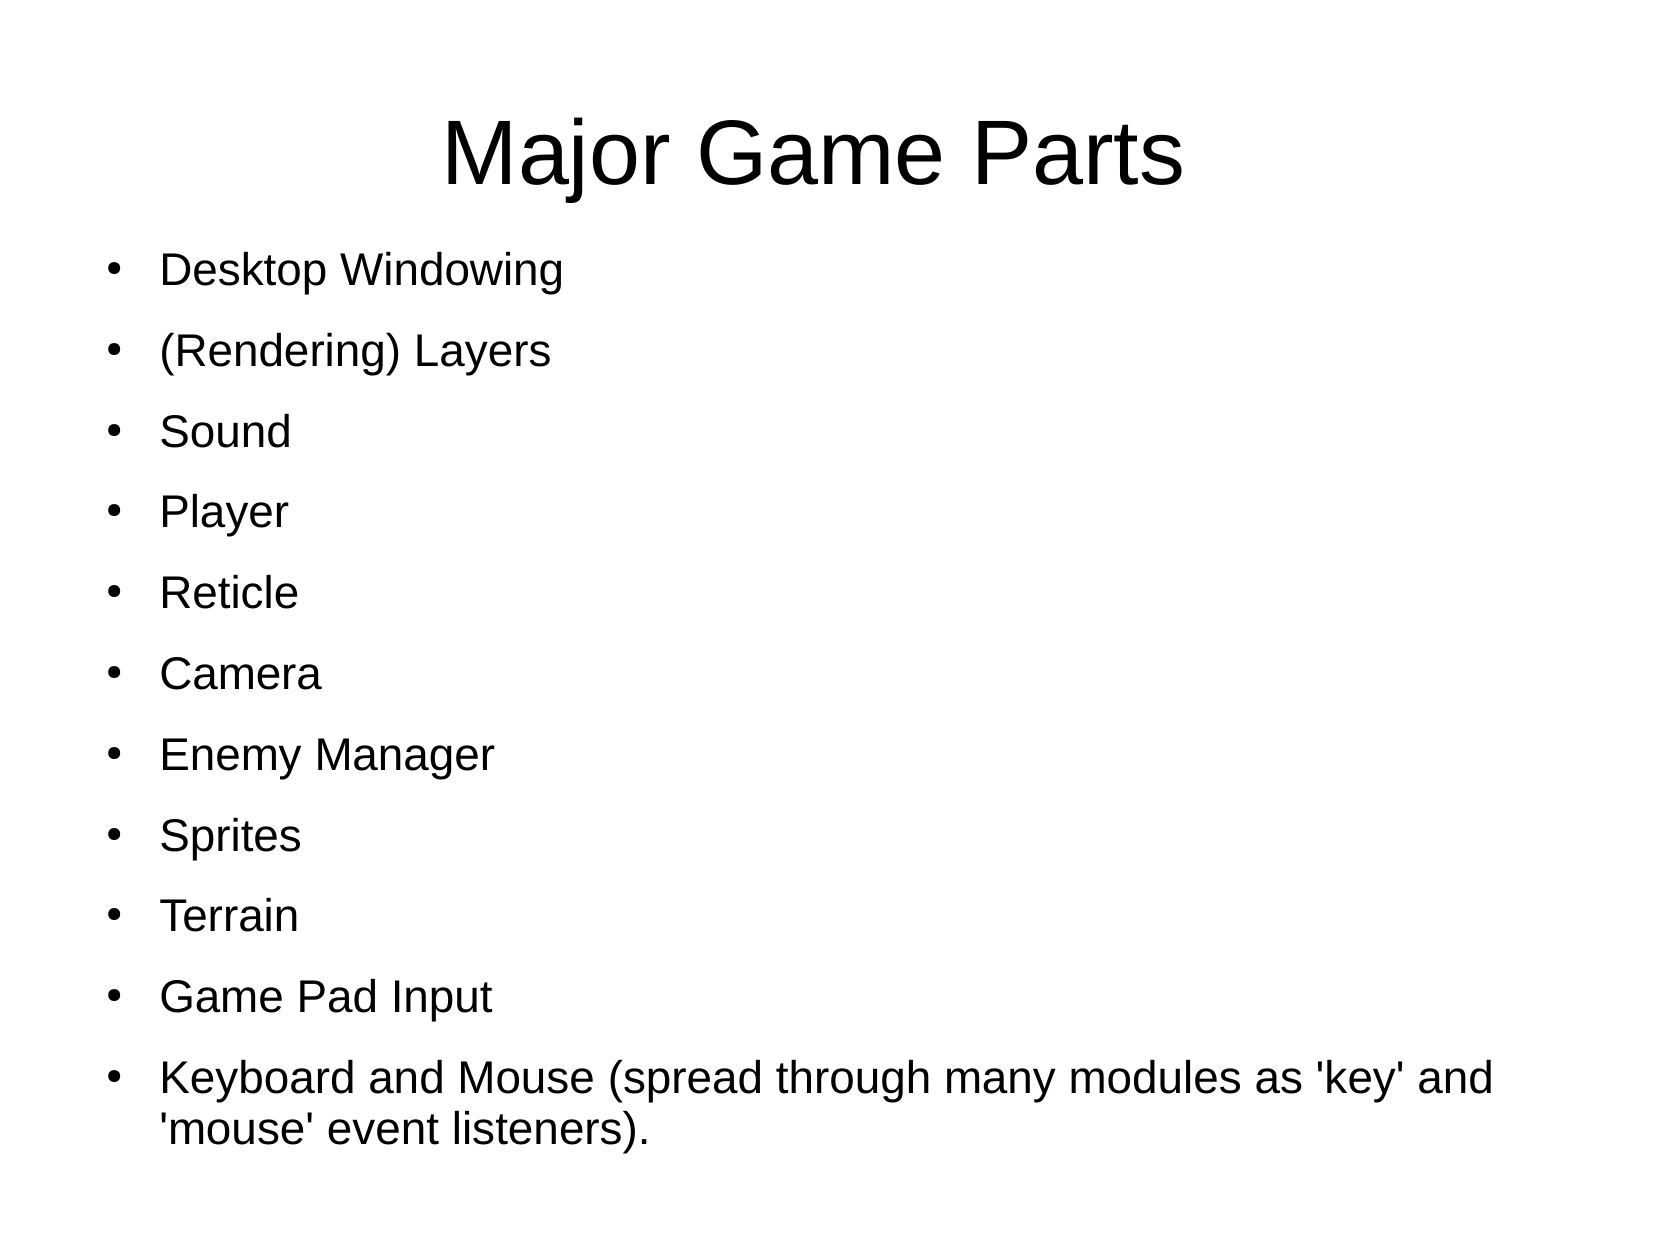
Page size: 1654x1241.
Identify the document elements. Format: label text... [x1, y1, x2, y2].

title Major Game Parts [82, 49, 1571, 257]
list Desktop Windowing (Rendering) Layers Sound Player Reticle Camera Enemy Manager Sprites Terrain Game Pad Input Keyboard and Mouse (spread through many modules as 'key' and 'mouse' event listeners). [88, 243, 1577, 1152]
